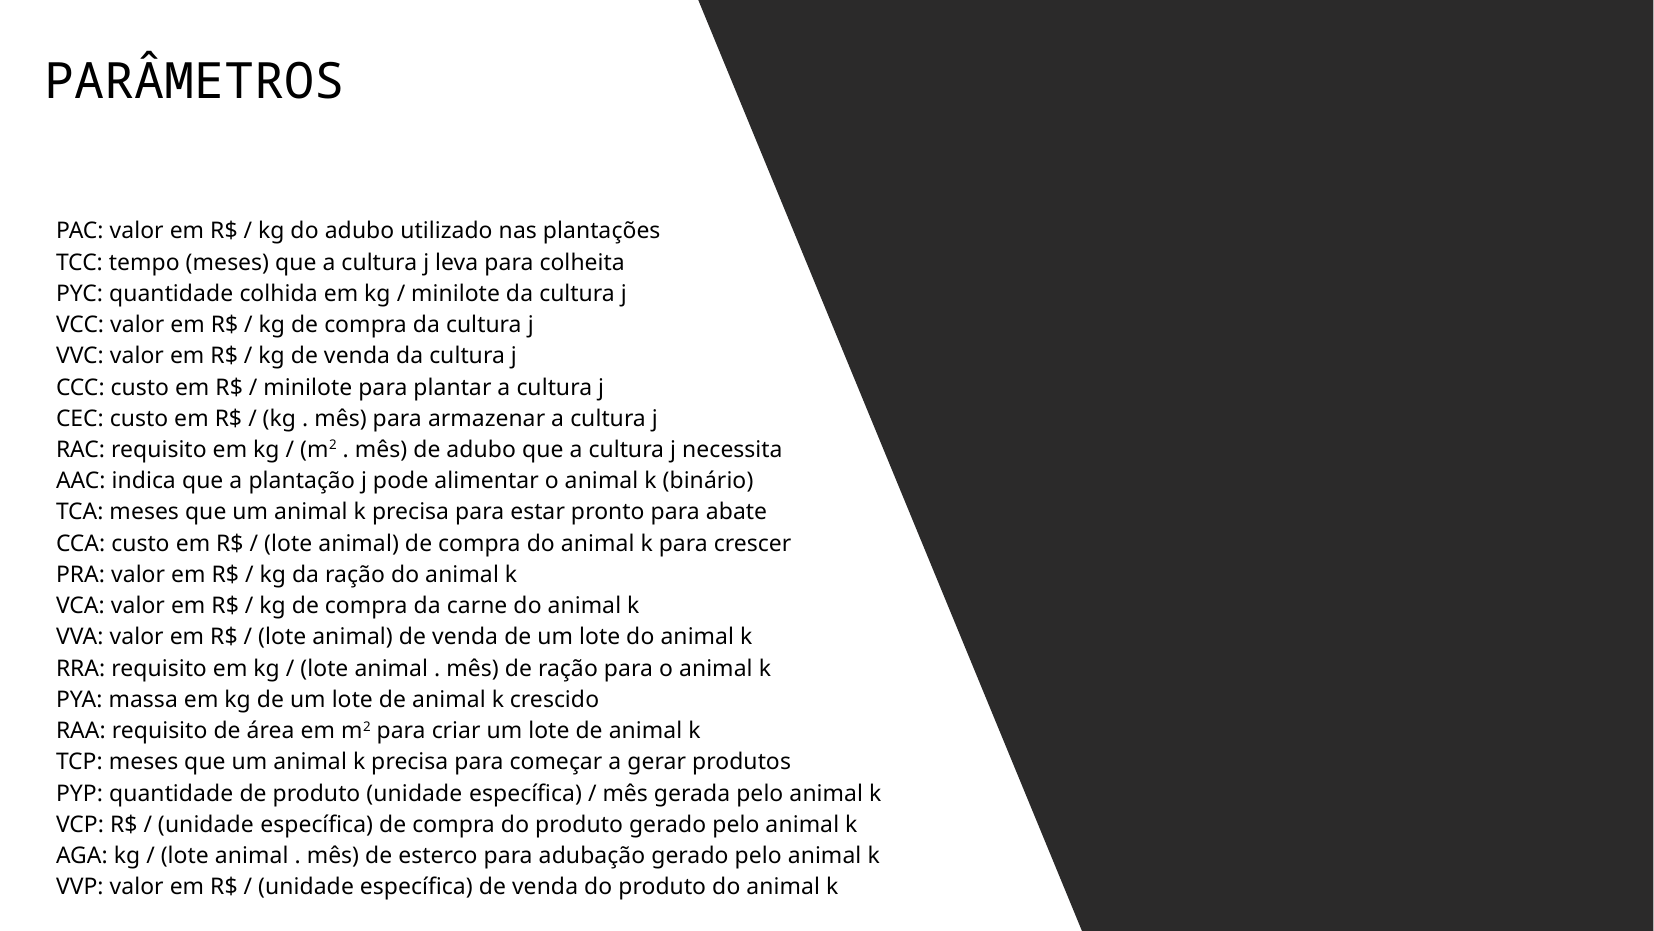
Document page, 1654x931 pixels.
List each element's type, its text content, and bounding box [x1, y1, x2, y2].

text_box PARÂMETROS [29, 37, 438, 190]
text_box [698, 0, 1654, 931]
text_box PAC: valor em R$ / kg do adubo utilizado nas plantações TCC: tempo (meses) que a cultura j leva para colheita PYC: quantidade colhida em kg / minilote da cultura j VCC: valor em R$ / kg de compra da cultura j VVC: valor em R$ / kg de venda da cultura j CCC: custo em R$ / minilote para plantar a cultura j CEC: custo em R$ / (kg . mês) para armazenar a cultura j RAC: requisito em kg / (m2 . mês) de adubo que a cultura j necessita AAC: indica que a plantação j pode alimentar o animal k (binário) TCA: meses que um animal k precisa para estar pronto para abate CCA: custo em R$ / (lote animal) de compra do animal k para crescer PRA: valor em R$ / kg da ração do animal k VCA: valor em R$ / kg de compra da carne do animal k VVA: valor em R$ / (lote animal) de venda de um lote do animal k RRA: requisito em kg / (lote animal . mês) de ração para o animal k PYA: massa em kg de um lote de animal k crescido RAA: requisito de área em m2 para criar um lote de animal k TCP: meses que um animal k precisa para começar a gerar produtos PYP: quantidade de produto (unidade específica) / mês gerada pelo animal k VCP: R$ / (unidade específica) de compra do produto gerado pelo animal k AGA: kg / (lote animal . mês) de esterco para adubação gerado pelo animal k VVP: valor em R$ / (unidade específica) de venda do produto do animal k [41, 206, 975, 857]
